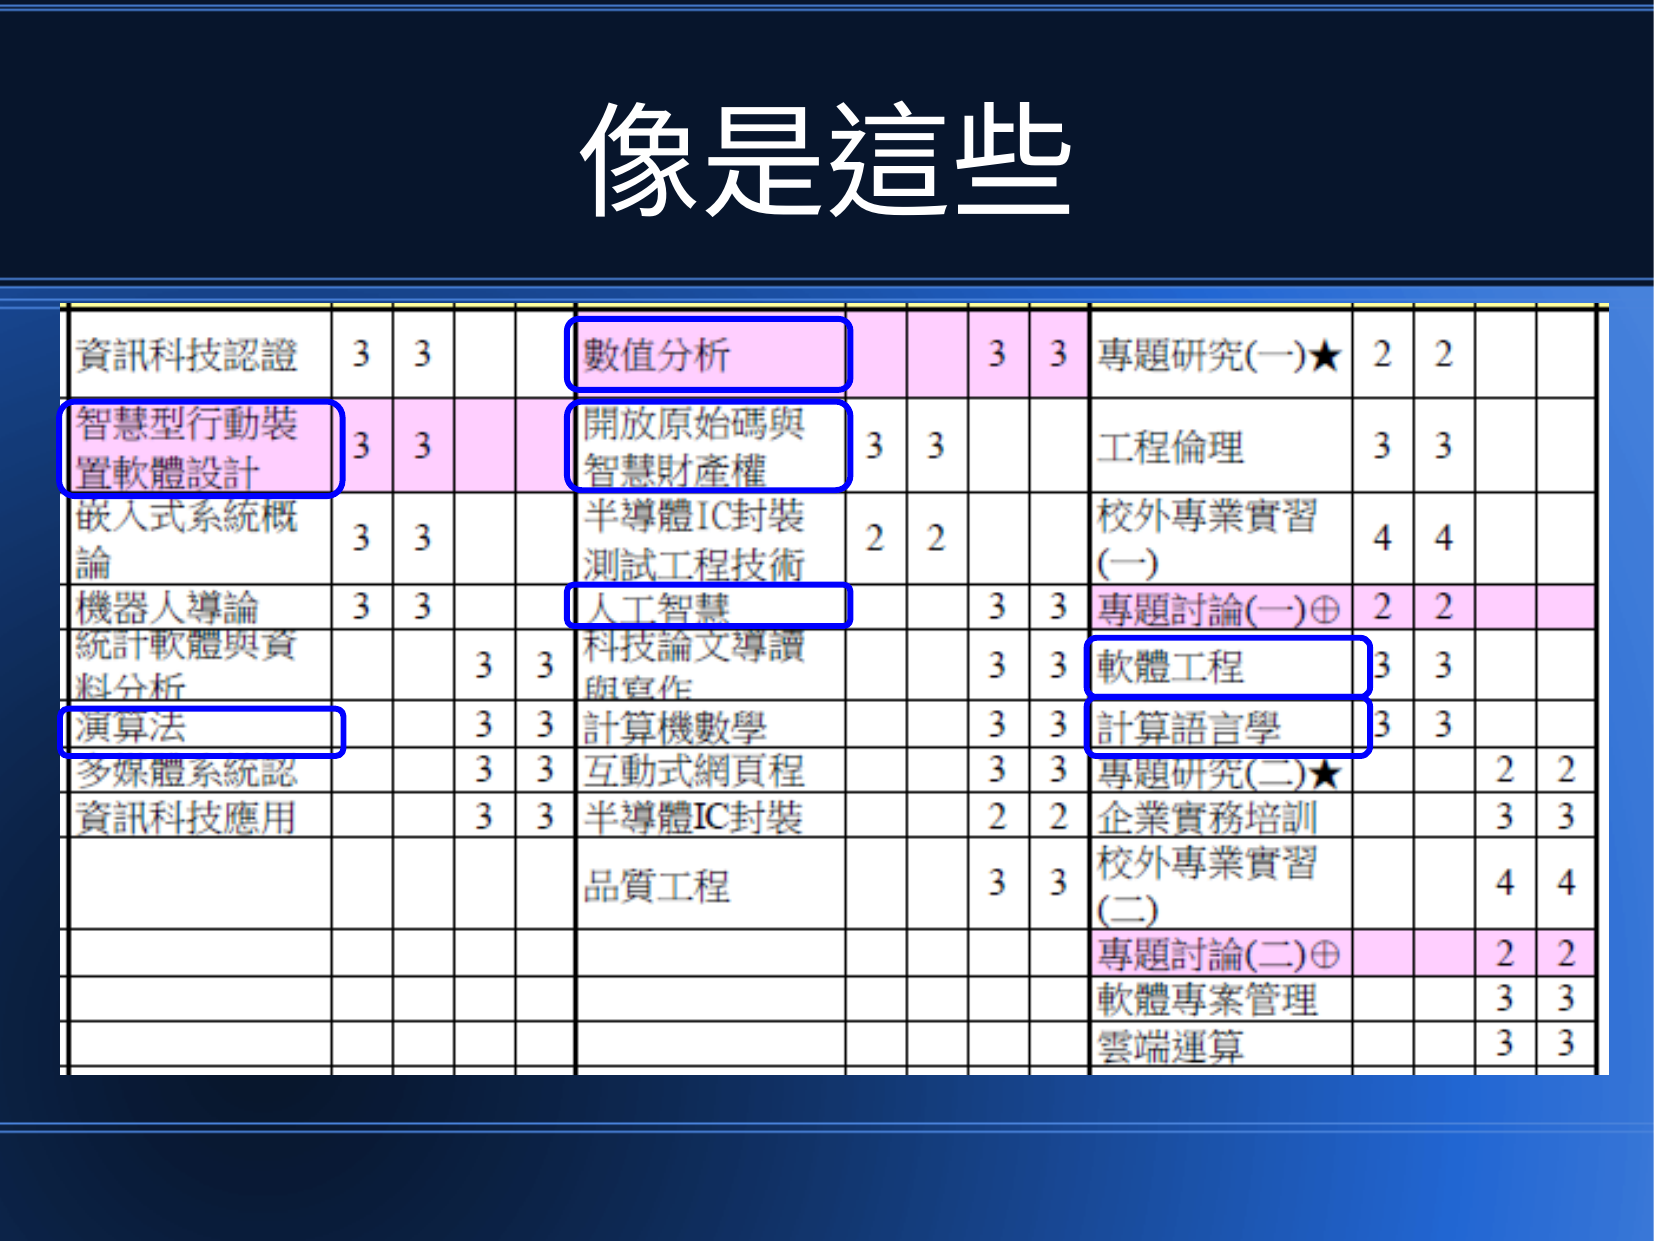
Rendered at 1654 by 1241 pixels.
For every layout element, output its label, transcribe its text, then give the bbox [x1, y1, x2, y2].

title 像是這些 [82, 49, 1571, 257]
picture [0, 0, 1654, 1241]
